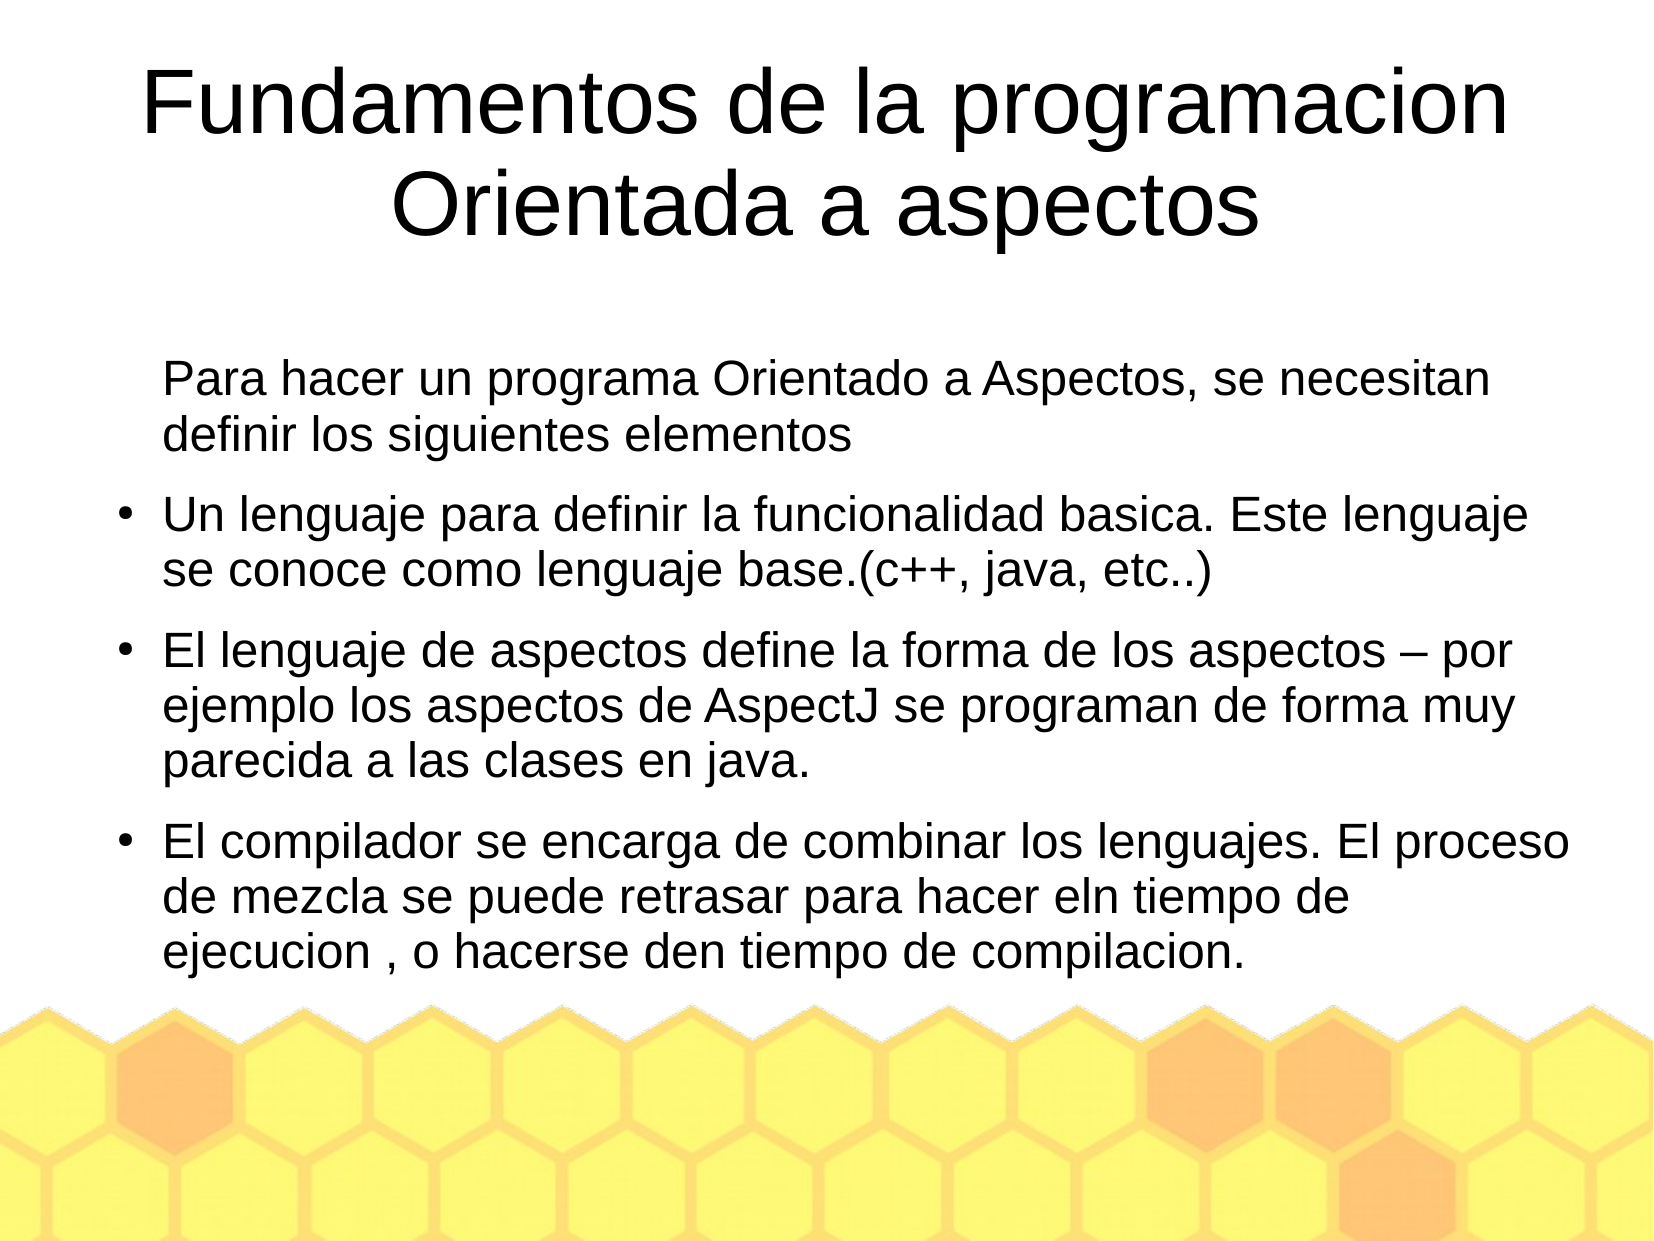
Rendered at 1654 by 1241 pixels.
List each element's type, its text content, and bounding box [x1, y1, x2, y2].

picture [0, 1001, 1654, 1241]
list Para hacer un programa Orientado a Aspectos, se necesitan definir los siguientes elementos Un lenguaje para definir la funcionalidad basica. Este lenguaje se conoce como lenguaje base.(c++, java, etc..) El lenguaje de aspectos define la forma de los aspectos – por ejemplo los aspectos de AspectJ se programan de forma muy parecida a las clases en java. El compilador se encarga de combinar los lenguajes. El proceso de mezcla se puede retrasar para hacer eln tiempo de ejecucion , o hacerse den tiempo de compilacion. [101, 270, 1591, 991]
title Fundamentos de la programacion Orientada a aspectos [82, 49, 1571, 257]
